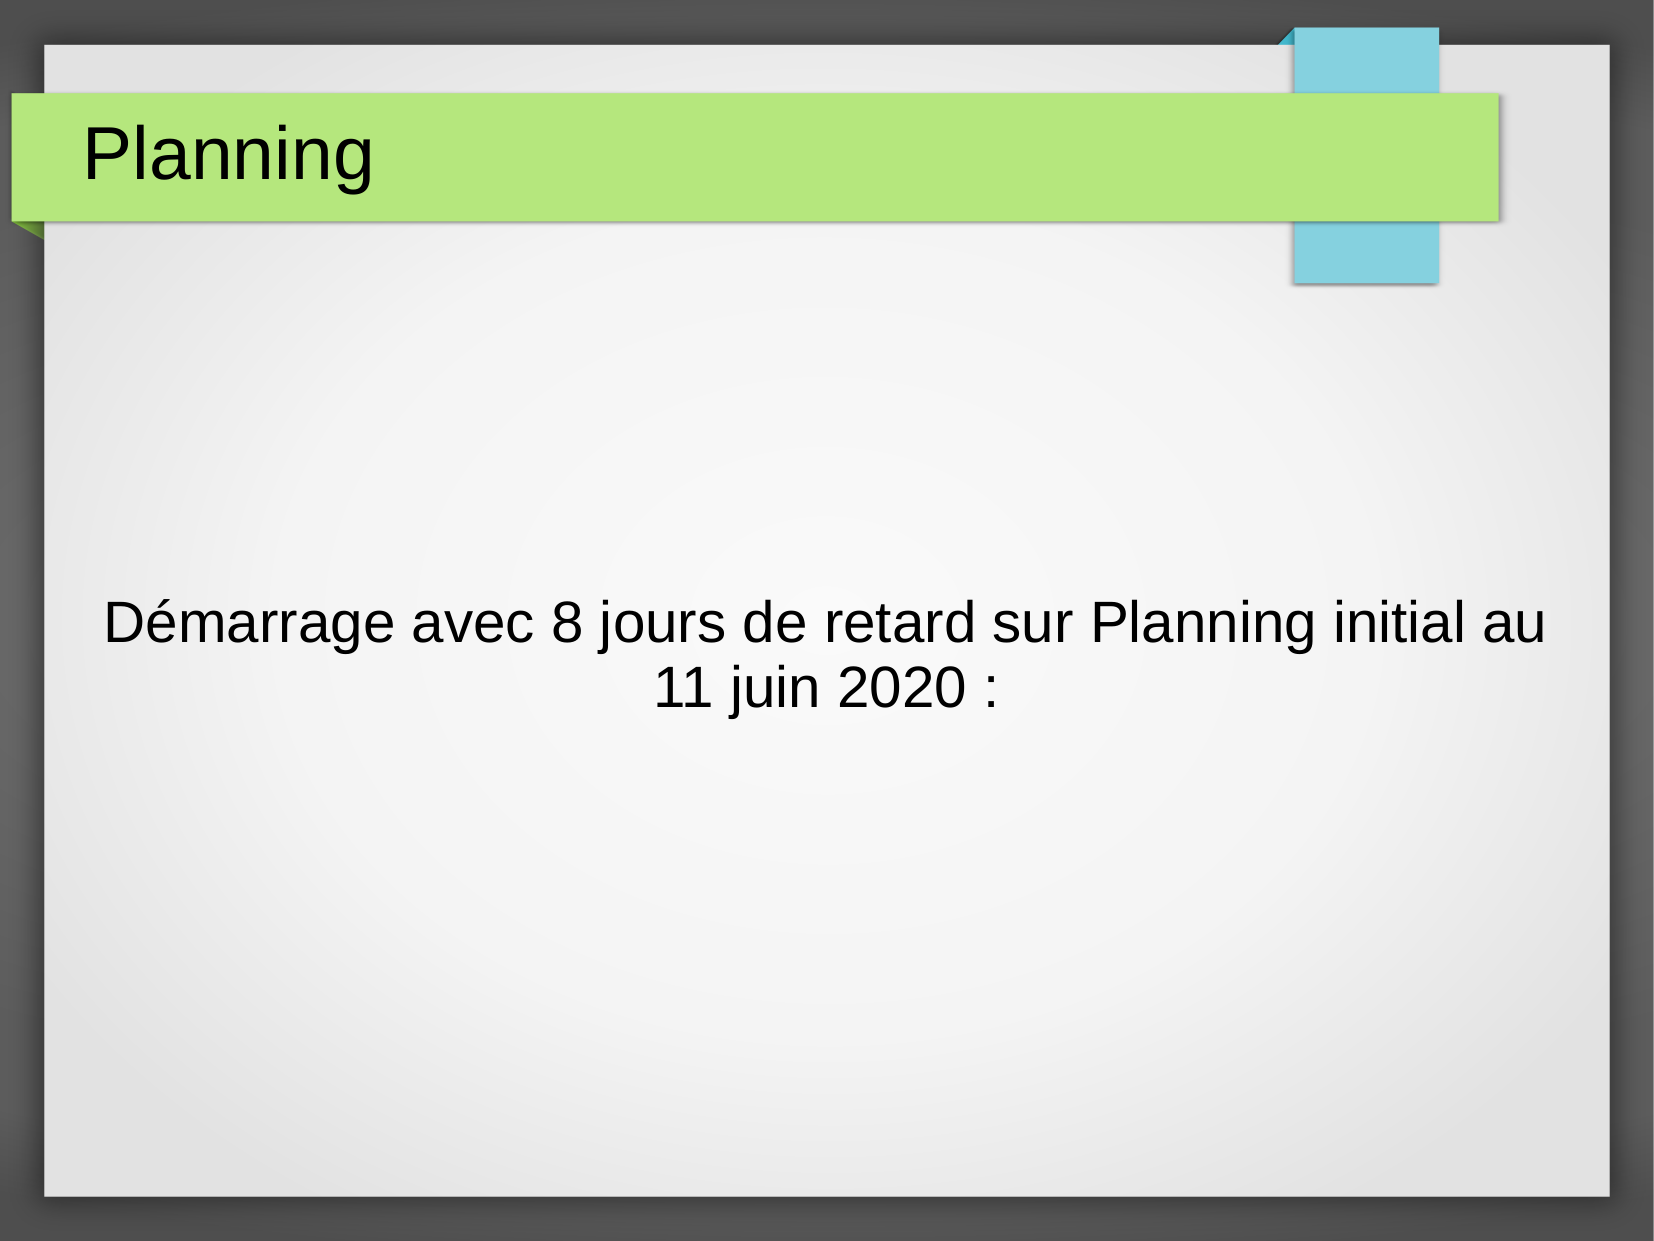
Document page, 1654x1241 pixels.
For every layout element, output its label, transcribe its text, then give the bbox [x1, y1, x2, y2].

picture [0, 0, 1654, 1241]
title Planning [82, 94, 1264, 213]
list Démarrage avec 8 jours de retard sur Planning initial au 11 juin 2020 : [82, 295, 1571, 1015]
